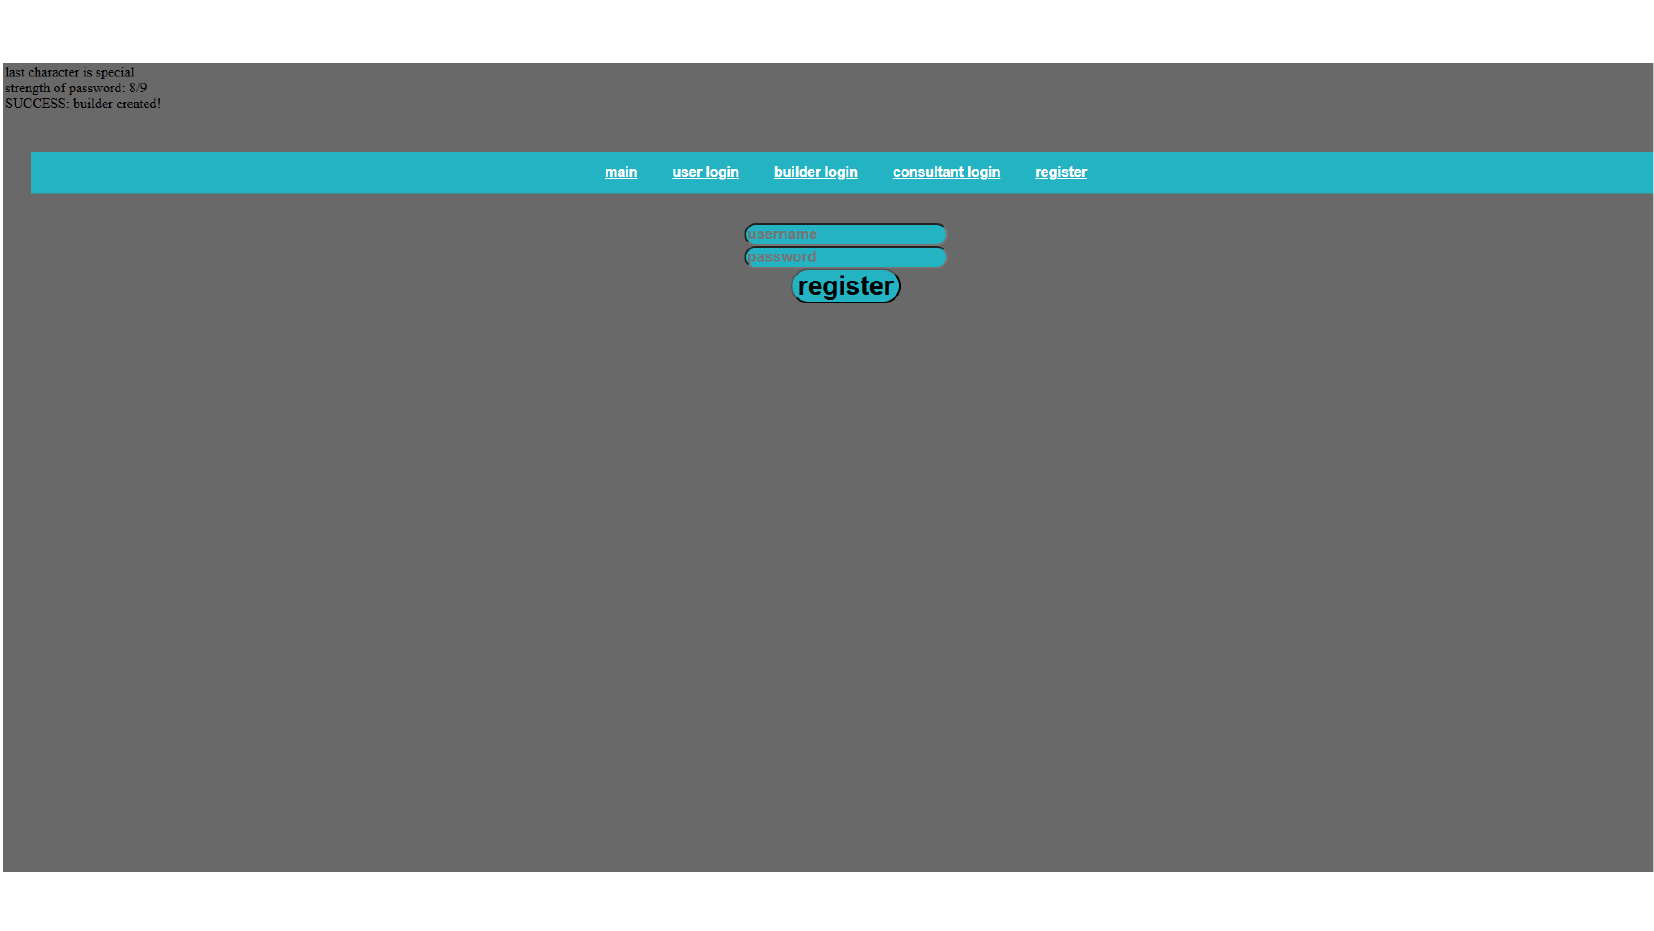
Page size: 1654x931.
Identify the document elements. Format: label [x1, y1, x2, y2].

picture [3, 63, 1654, 872]
